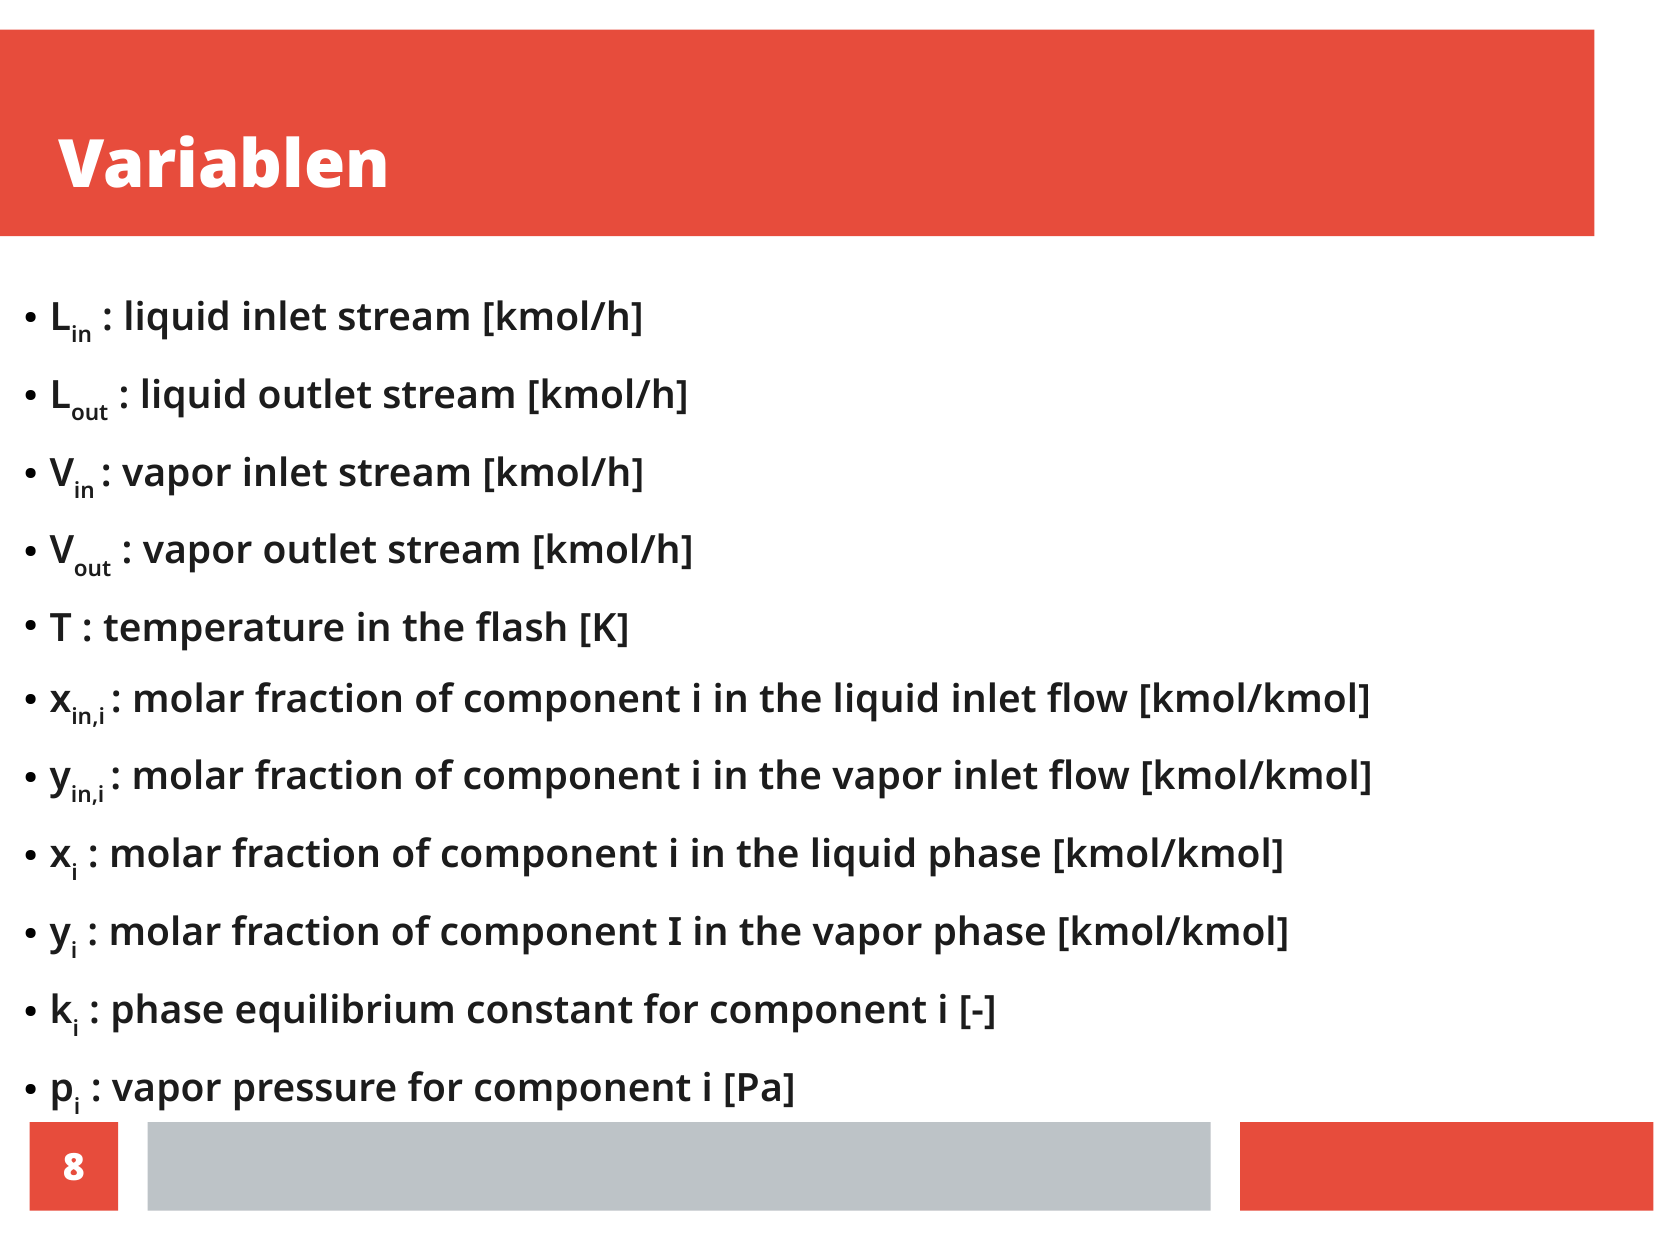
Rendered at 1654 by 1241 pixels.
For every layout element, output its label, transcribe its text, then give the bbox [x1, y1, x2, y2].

list Lin : liquid inlet stream [kmol/h] Lout : liquid outlet stream [kmol/h] Vin : vapor inlet stream [kmol/h] Vout : vapor outlet stream [kmol/h] T : temperature in the flash [K] xin,i : molar fraction of component i in the liquid inlet flow [kmol/kmol] yin,i : molar fraction of component i in the vapor inlet flow [kmol/kmol] xi : molar fraction of component i in the liquid phase [kmol/kmol] yi : molar fraction of component I in the vapor phase [kmol/kmol] ki : phase equilibrium constant for component i [-] pi : vapor pressure for component i [Pa] [24, 288, 1611, 1124]
title Variablen [59, 59, 1595, 207]
